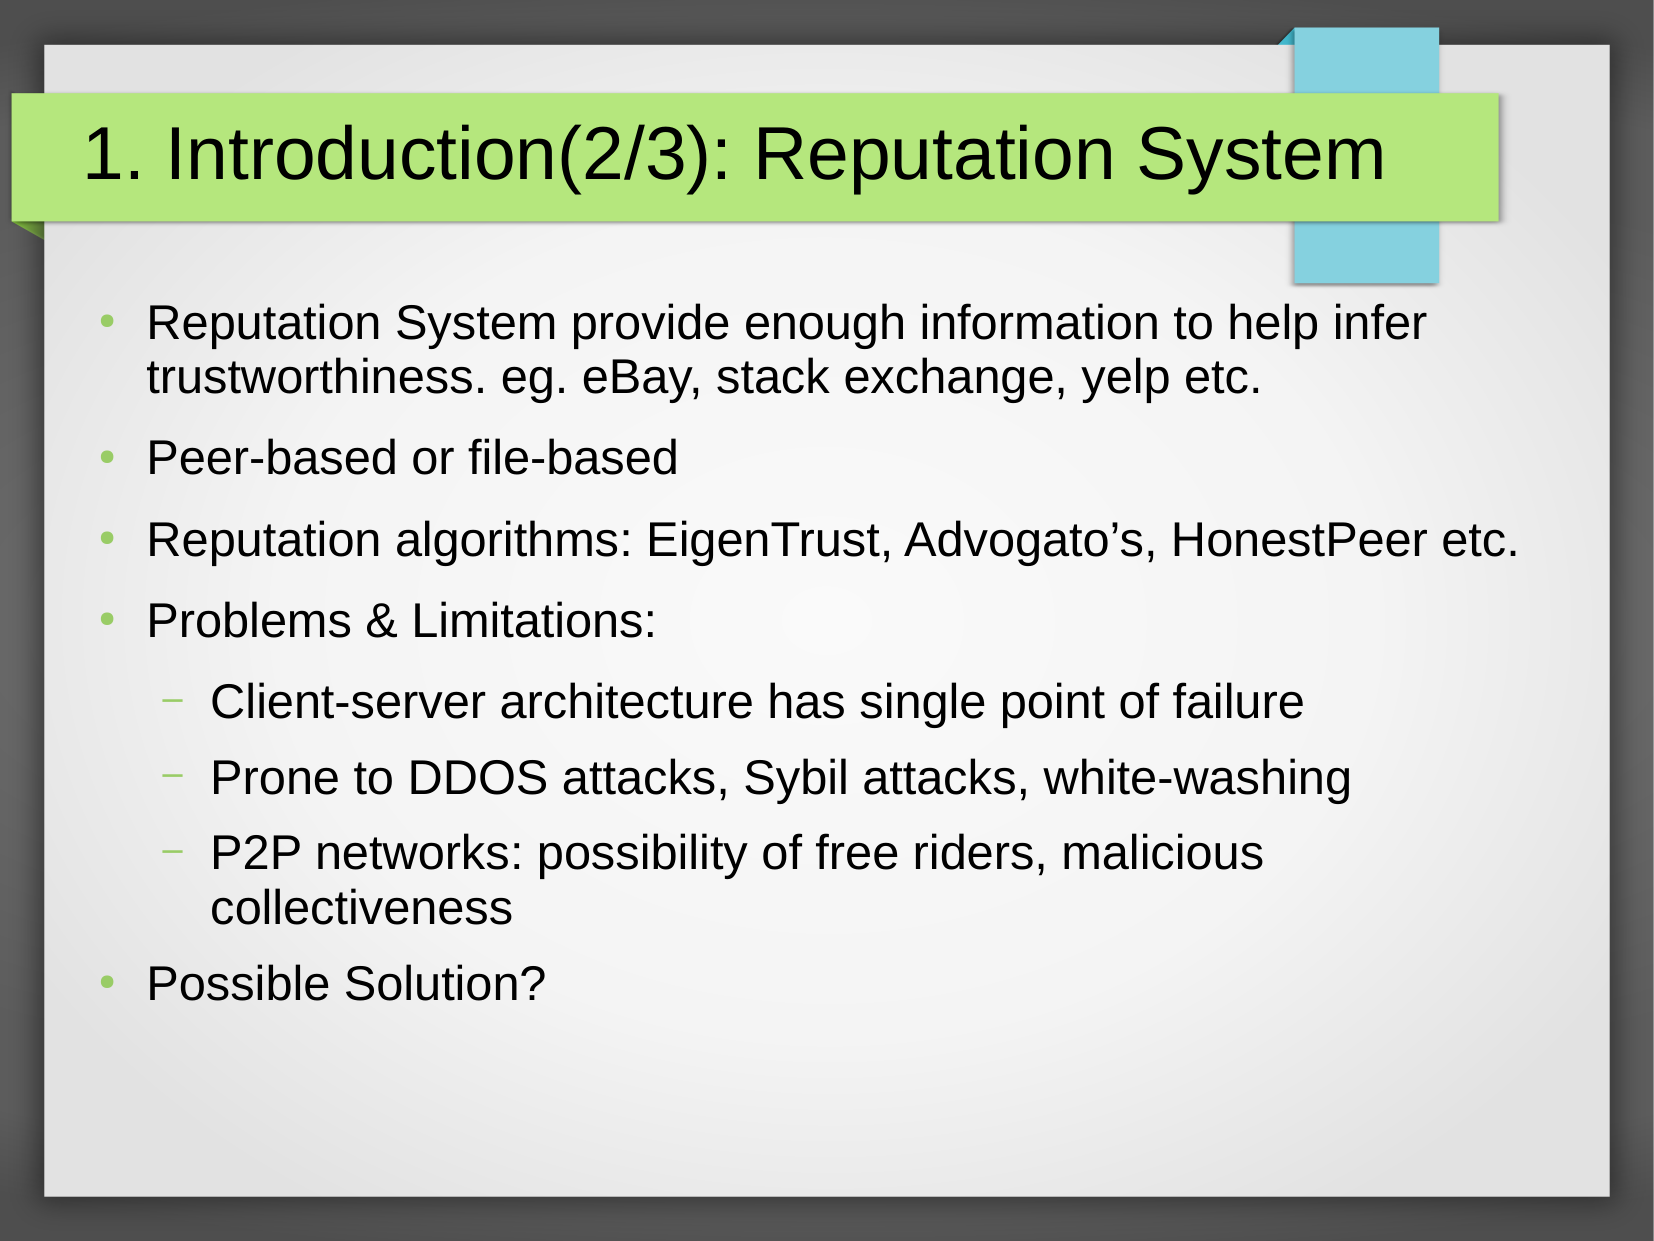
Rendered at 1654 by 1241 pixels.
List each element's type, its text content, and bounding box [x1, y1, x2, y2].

title 1. Introduction(2/3): Reputation System [82, 51, 1478, 256]
list Reputation System provide enough information to help infer trustworthiness. eg. eBay, stack exchange, yelp etc. Peer-based or file-based Reputation algorithms: EigenTrust, Advogato’s, HonestPeer etc. Problems & Limitations: Client-server architecture has single point of failure Prone to DDOS attacks, Sybil attacks, white-washing P2P networks: possibility of free riders, malicious collectiveness Possible Solution? [82, 295, 1571, 1015]
picture [0, 0, 1654, 1241]
